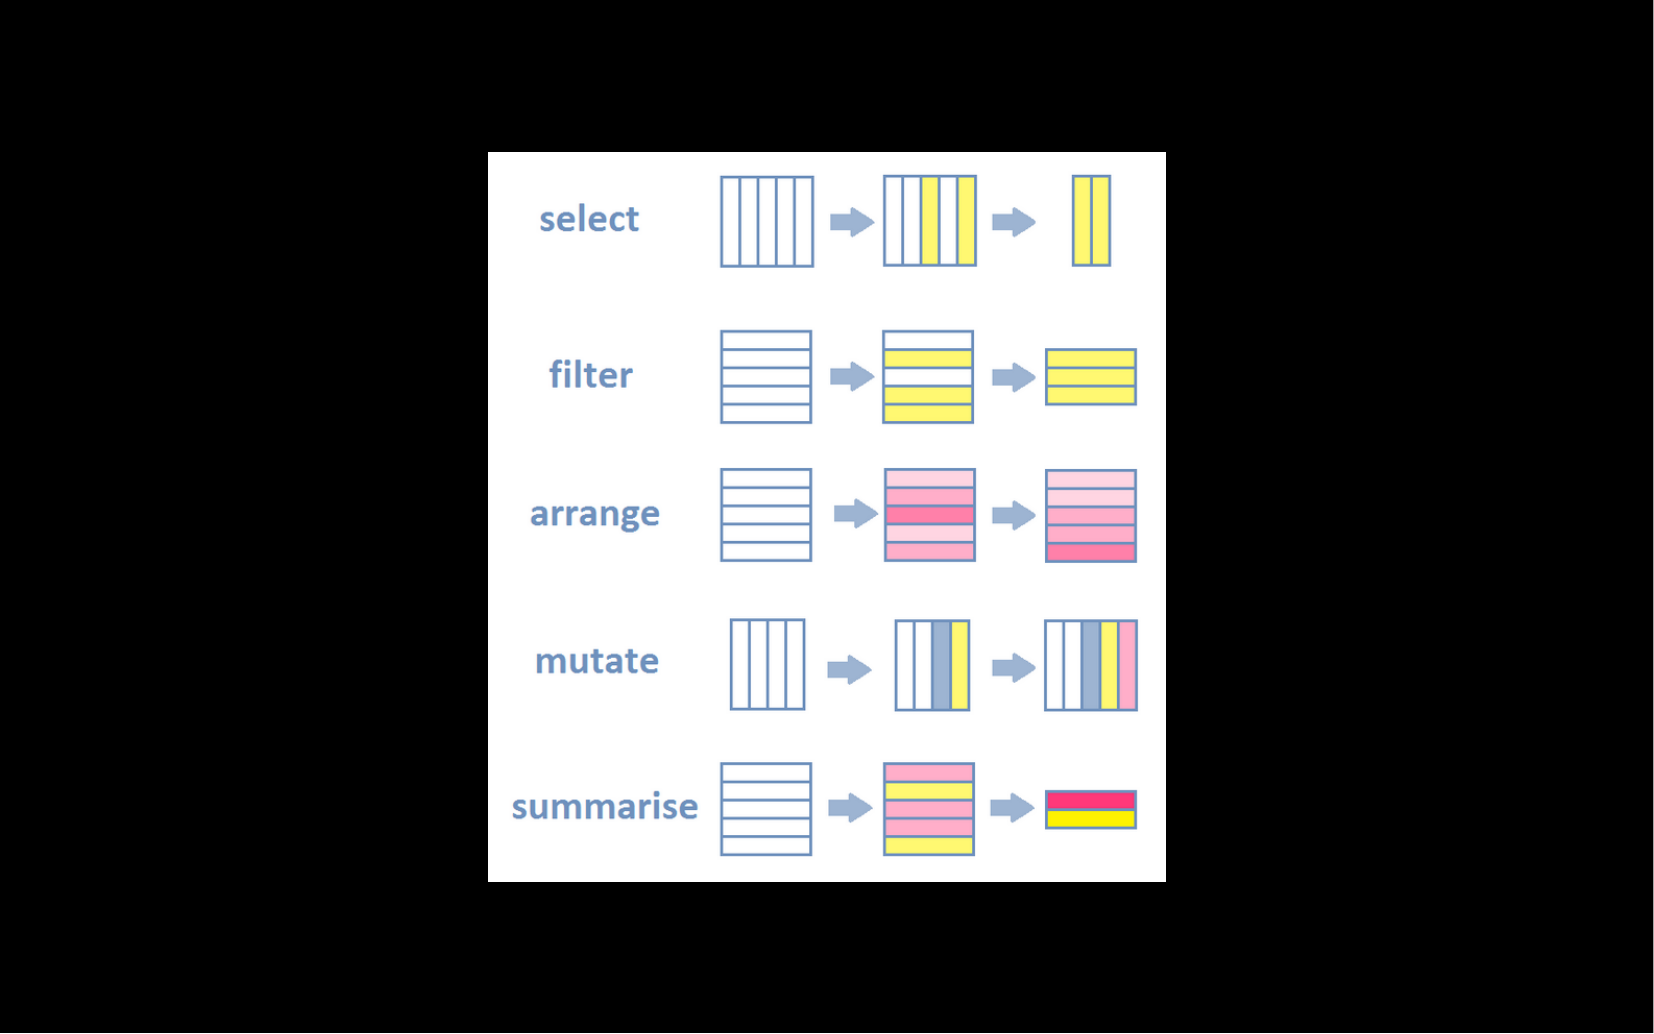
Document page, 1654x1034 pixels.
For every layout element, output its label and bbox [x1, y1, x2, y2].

picture [488, 152, 1166, 882]
